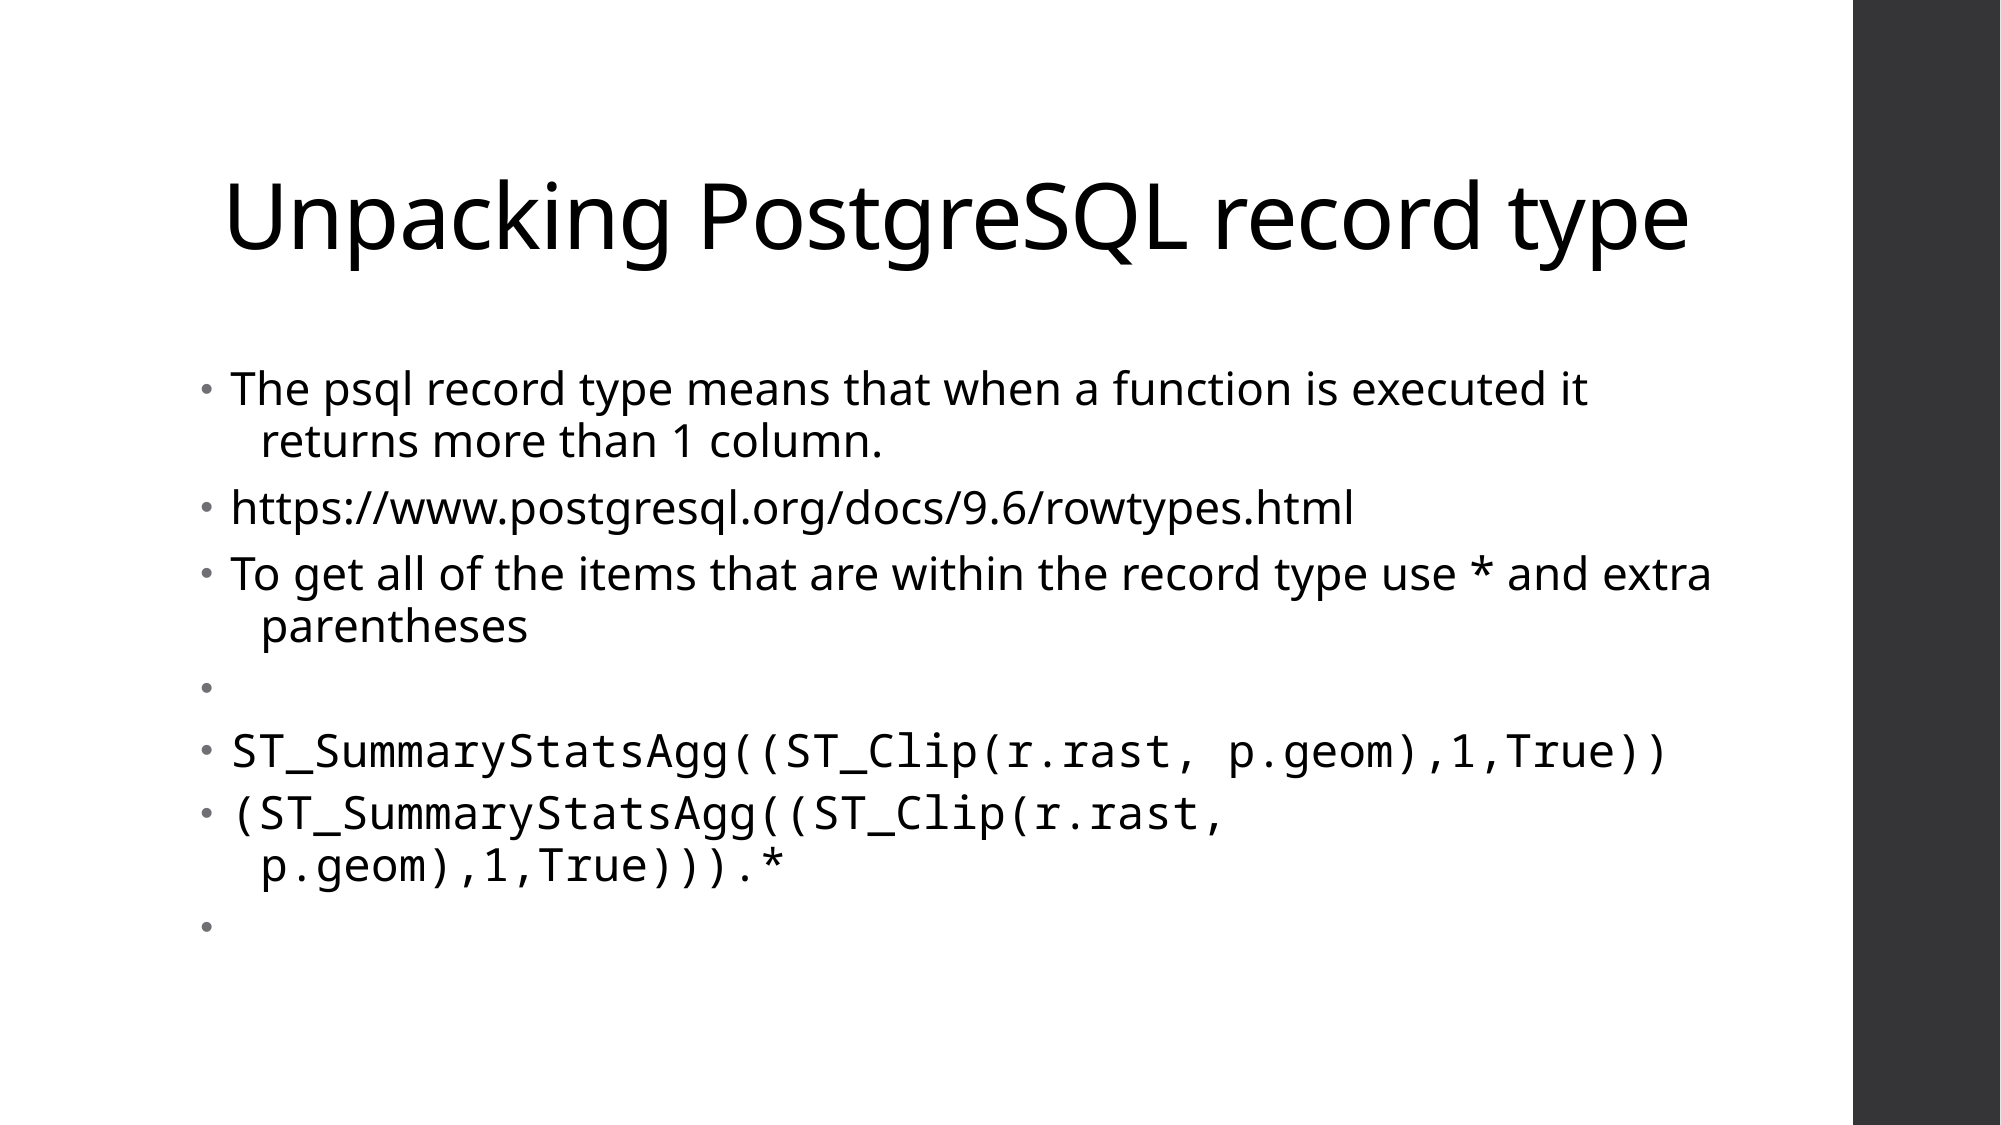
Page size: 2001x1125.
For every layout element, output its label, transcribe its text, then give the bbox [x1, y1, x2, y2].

title Unpacking PostgreSQL record type [206, 60, 1797, 278]
list The psql record type means that when a function is executed it returns more than 1 column. https://www.postgresql.org/docs/9.6/rowtypes.html To get all of the items that are within the record type use * and extra parentheses ST_SummaryStatsAgg((ST_Clip(r.rast, p.geom),1,True)) (ST_SummaryStatsAgg((ST_Clip(r.rast, p.geom),1,True))).* [185, 356, 1761, 969]
